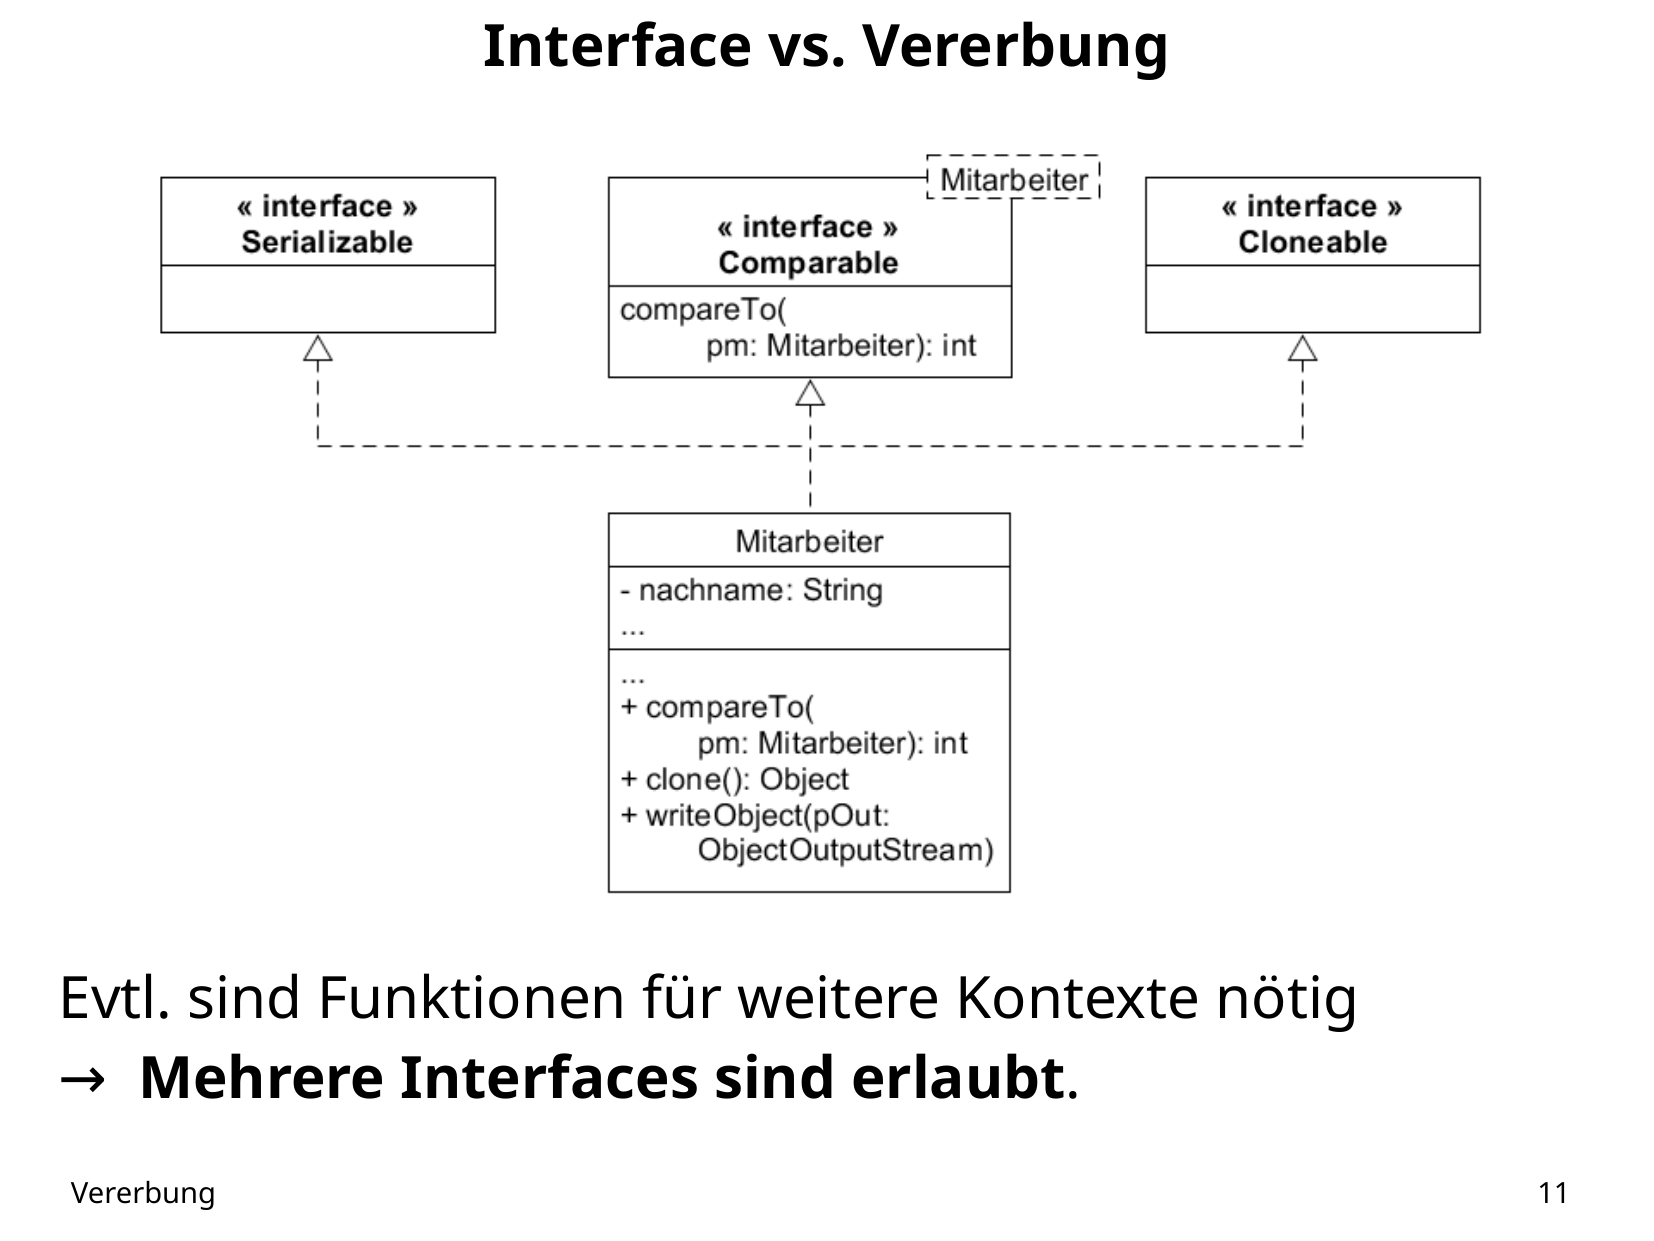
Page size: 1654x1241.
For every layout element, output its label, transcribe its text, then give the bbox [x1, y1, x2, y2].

picture [159, 153, 1483, 895]
list Evtl. sind Funktionen für weitere Kontexte nötig → Mehrere Interfaces sind erlaubt. [59, 956, 1607, 1146]
title Interface vs. Vererbung [0, 5, 1654, 83]
